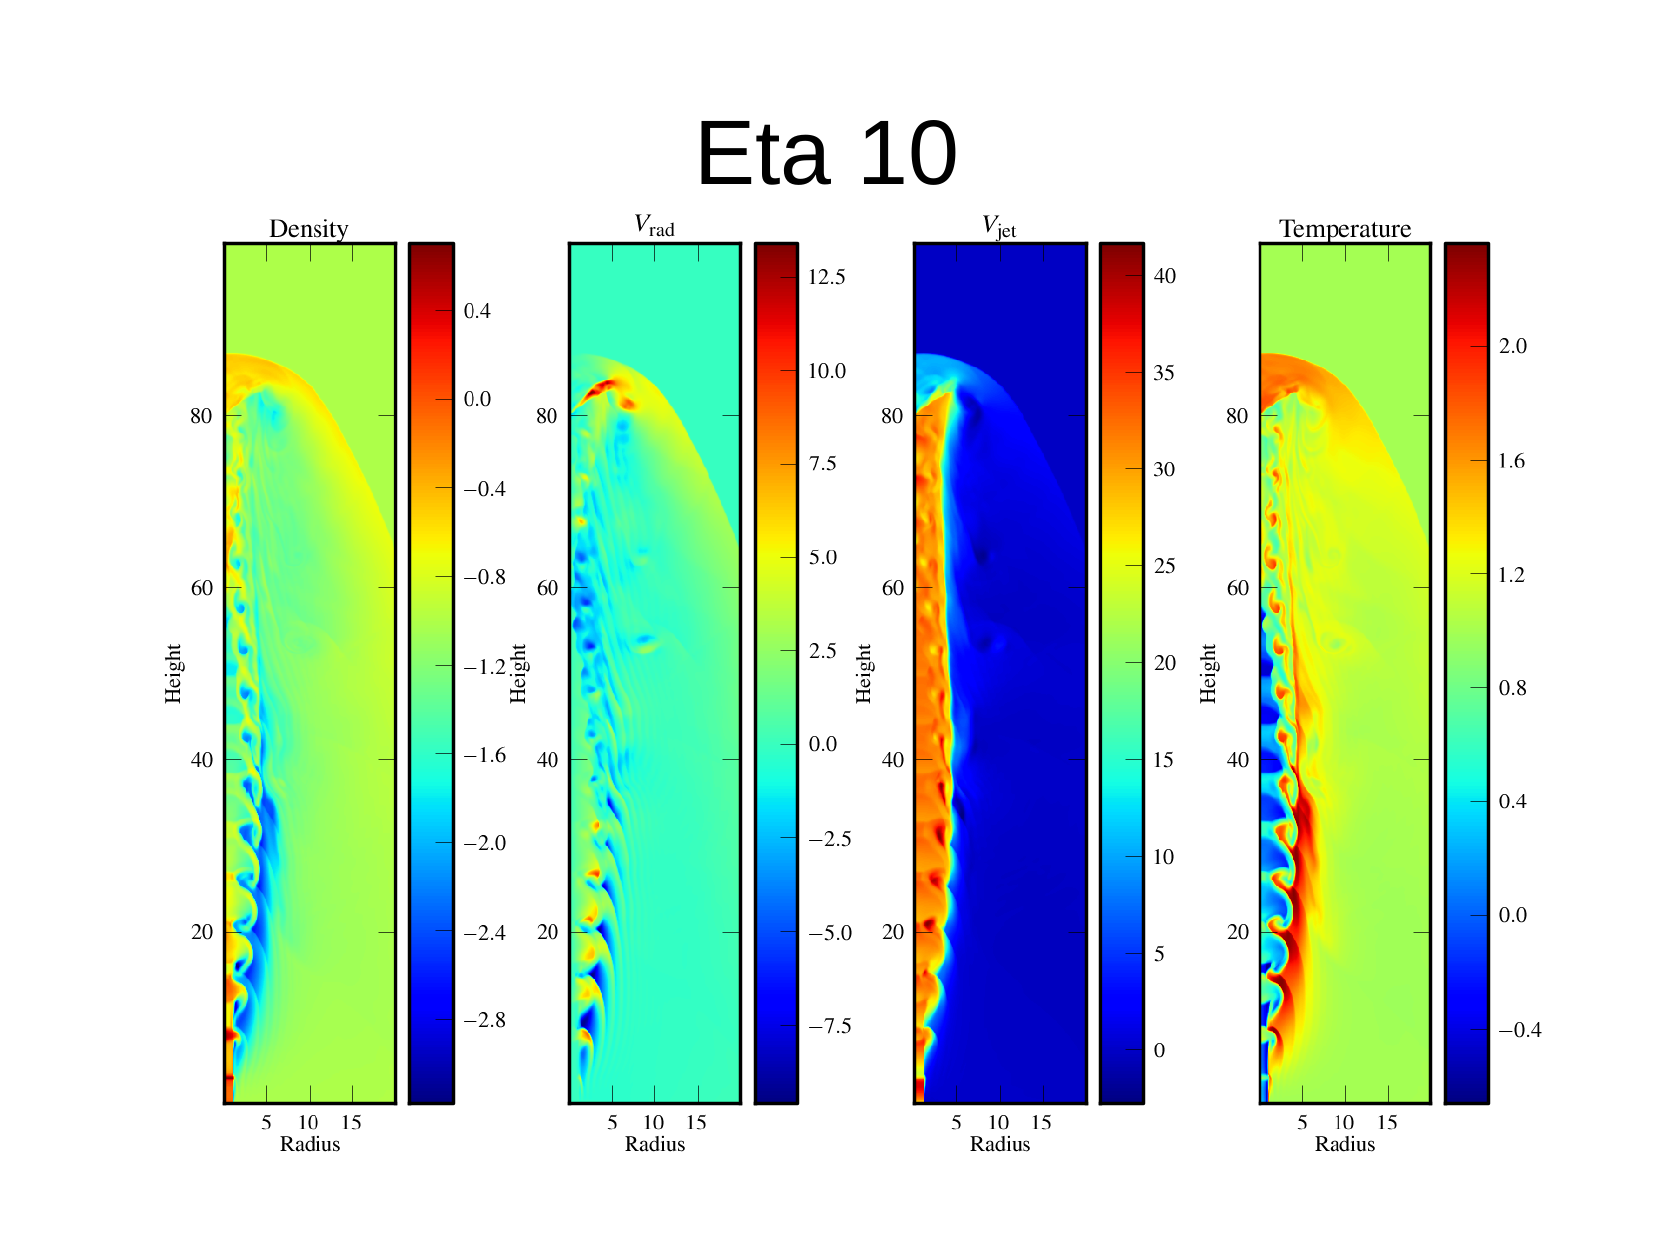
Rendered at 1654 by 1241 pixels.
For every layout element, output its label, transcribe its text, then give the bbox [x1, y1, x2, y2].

title Eta 10 [82, 56, 1571, 250]
picture [0, 137, 1654, 1211]
